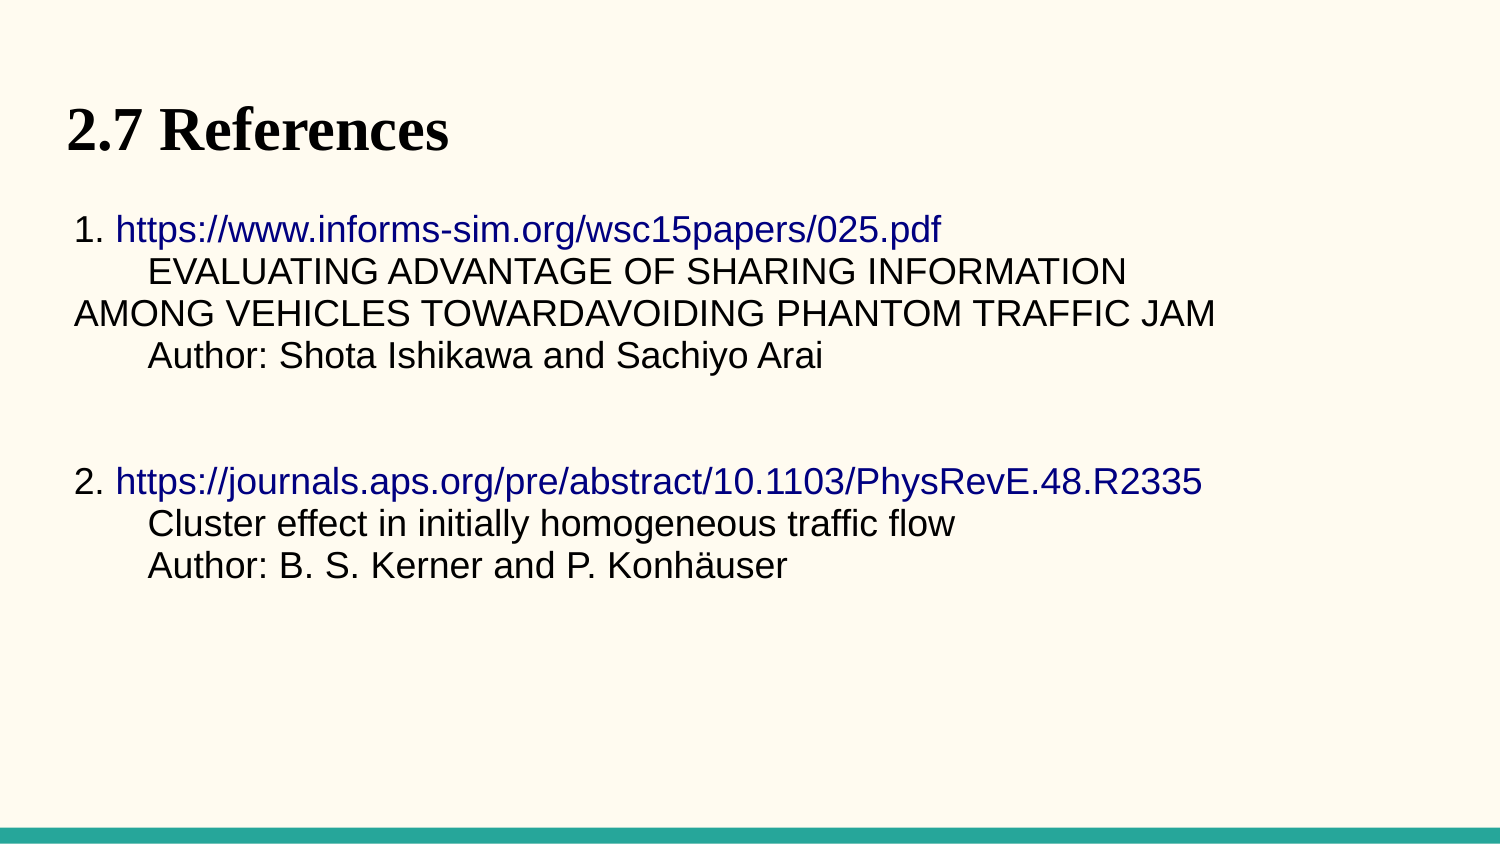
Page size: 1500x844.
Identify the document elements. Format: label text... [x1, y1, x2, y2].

title 2.7 References [51, 72, 1449, 174]
list [51, 192, 1449, 750]
text_box 1. https://www.informs-sim.org/wsc15papers/025.pdf EVALUATING ADVANTAGE OF SHARING INFORMATION AMONG VEHICLES TOWARDAVOIDING PHANTOM TRAFFIC JAM Author: Shota Ishikawa and Sachiyo Arai 2. https://journals.aps.org/pre/abstract/10.1103/PhysRevE.48.R2335 Cluster effect in initially homogeneous traffic flow Author: B. S. Kerner and P. Konhäuser [59, 200, 1276, 594]
